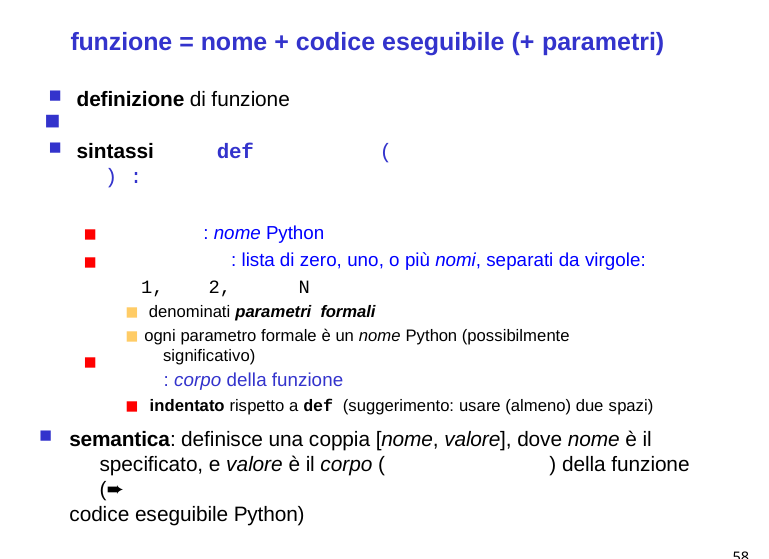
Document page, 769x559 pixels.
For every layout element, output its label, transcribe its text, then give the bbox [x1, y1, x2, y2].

text_box ■ [81, 350, 97, 372]
text_box semantica: definisce una coppia [nome, valore], dove nome è il specificato, e valore è il corpo ( ) della funzione (➨ codice eseguibile Python) 58 [39, 423, 750, 543]
text_box : nome Python : lista di zero, uno, o più nomi, separati da virgole: 1, 2, N denominati parametri formali ogni parametro formale è un nome Python (possibilmente significativo) : corpo della funzione indentato rispetto a def (suggerimento: usare (almeno) due spazi) [121, 213, 666, 397]
text_box ■ ■ [81, 222, 97, 272]
title funzione = nome + codice eseguibile (+ parametri) [68, 23, 667, 58]
text_box definizione di funzione sintassi def ( ) : [44, 83, 549, 164]
